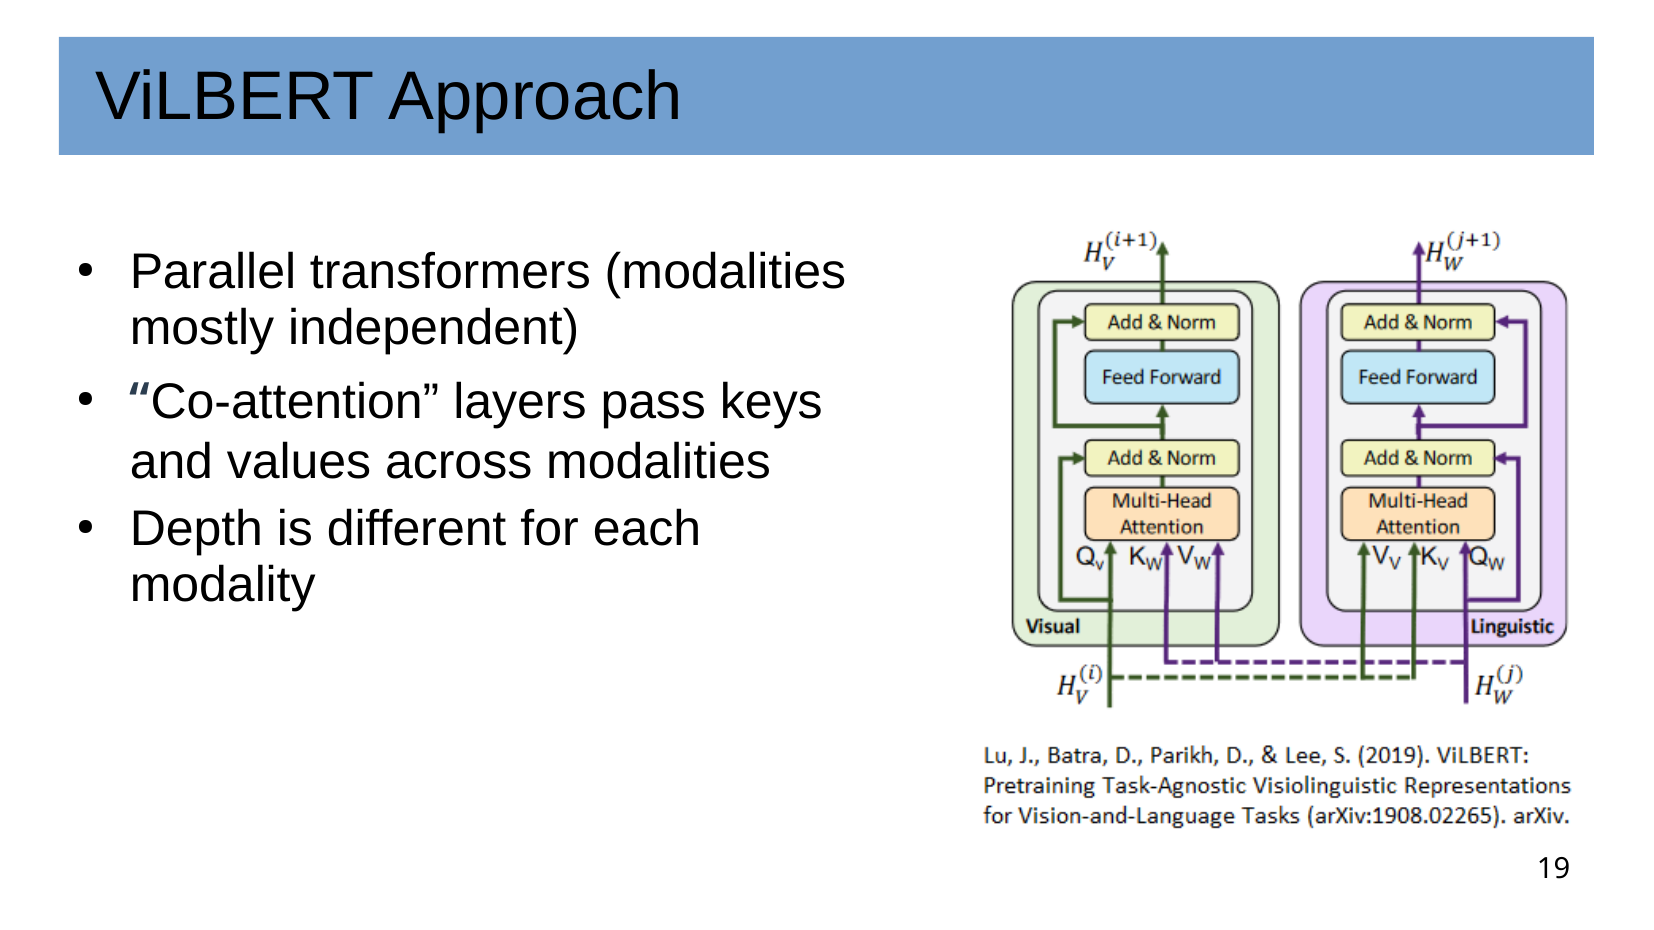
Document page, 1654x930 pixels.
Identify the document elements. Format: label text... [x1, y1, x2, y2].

picture [974, 224, 1575, 833]
list Parallel transformers (modalities mostly independent) “Co-attention” layers pass keys and values across modalities Depth is different for each modality [58, 243, 863, 675]
title ViLBERT Approach [58, 36, 1594, 155]
